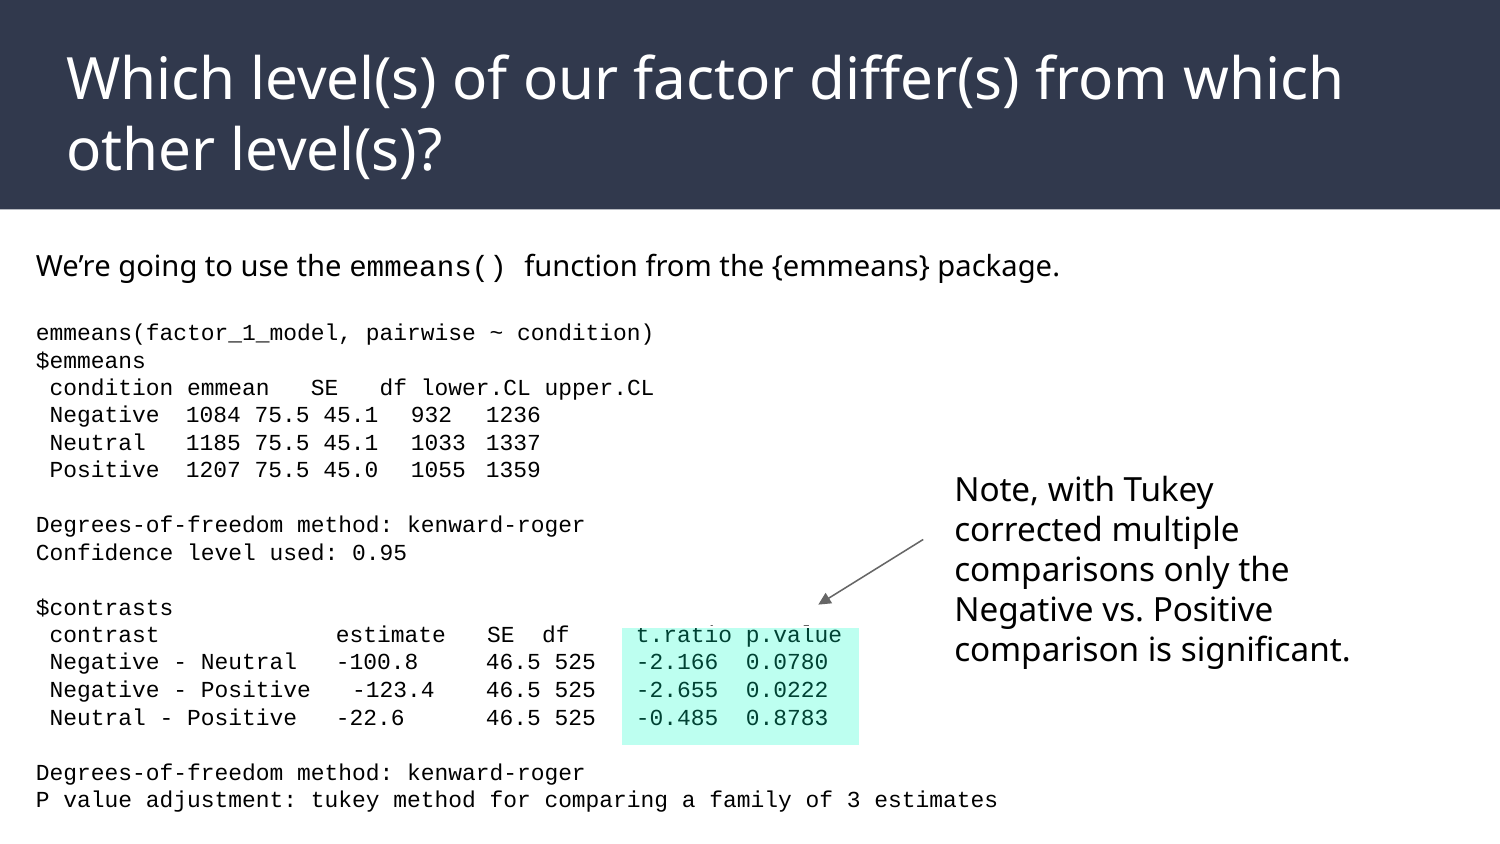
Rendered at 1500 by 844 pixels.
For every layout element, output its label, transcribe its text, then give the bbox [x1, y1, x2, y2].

text_box [621, 626, 860, 746]
text_box We’re going to use the emmeans() function from the {emmeans} package. emmeans(factor_1_model, pairwise ~ condition) $emmeans condition emmean SE df lower.CL upper.CL Negative 1084 75.5 45.1 932 1236 Neutral 1185 75.5 45.1 1033 1337 Positive 1207 75.5 45.0 1055 1359 Degrees-of-freedom method: kenward-roger Confidence level used: 0.95 $contrasts contrast estimate SE df t.ratio p.value Negative - Neutral -100.8 46.5 525 -2.166 0.0780 Negative - Positive -123.4 46.5 525 -2.655 0.0222 Neutral - Positive -22.6 46.5 525 -0.485 0.8783 Degrees-of-freedom method: kenward-roger P value adjustment: tukey method for comparing a family of 3 estimates [20, 232, 1471, 826]
text_box Note, with Tukey corrected multiple comparisons only the Negative vs. Positive comparison is significant. [939, 453, 1377, 733]
title Which level(s) of our factor differ(s) from which other level(s)? [51, 26, 1449, 129]
